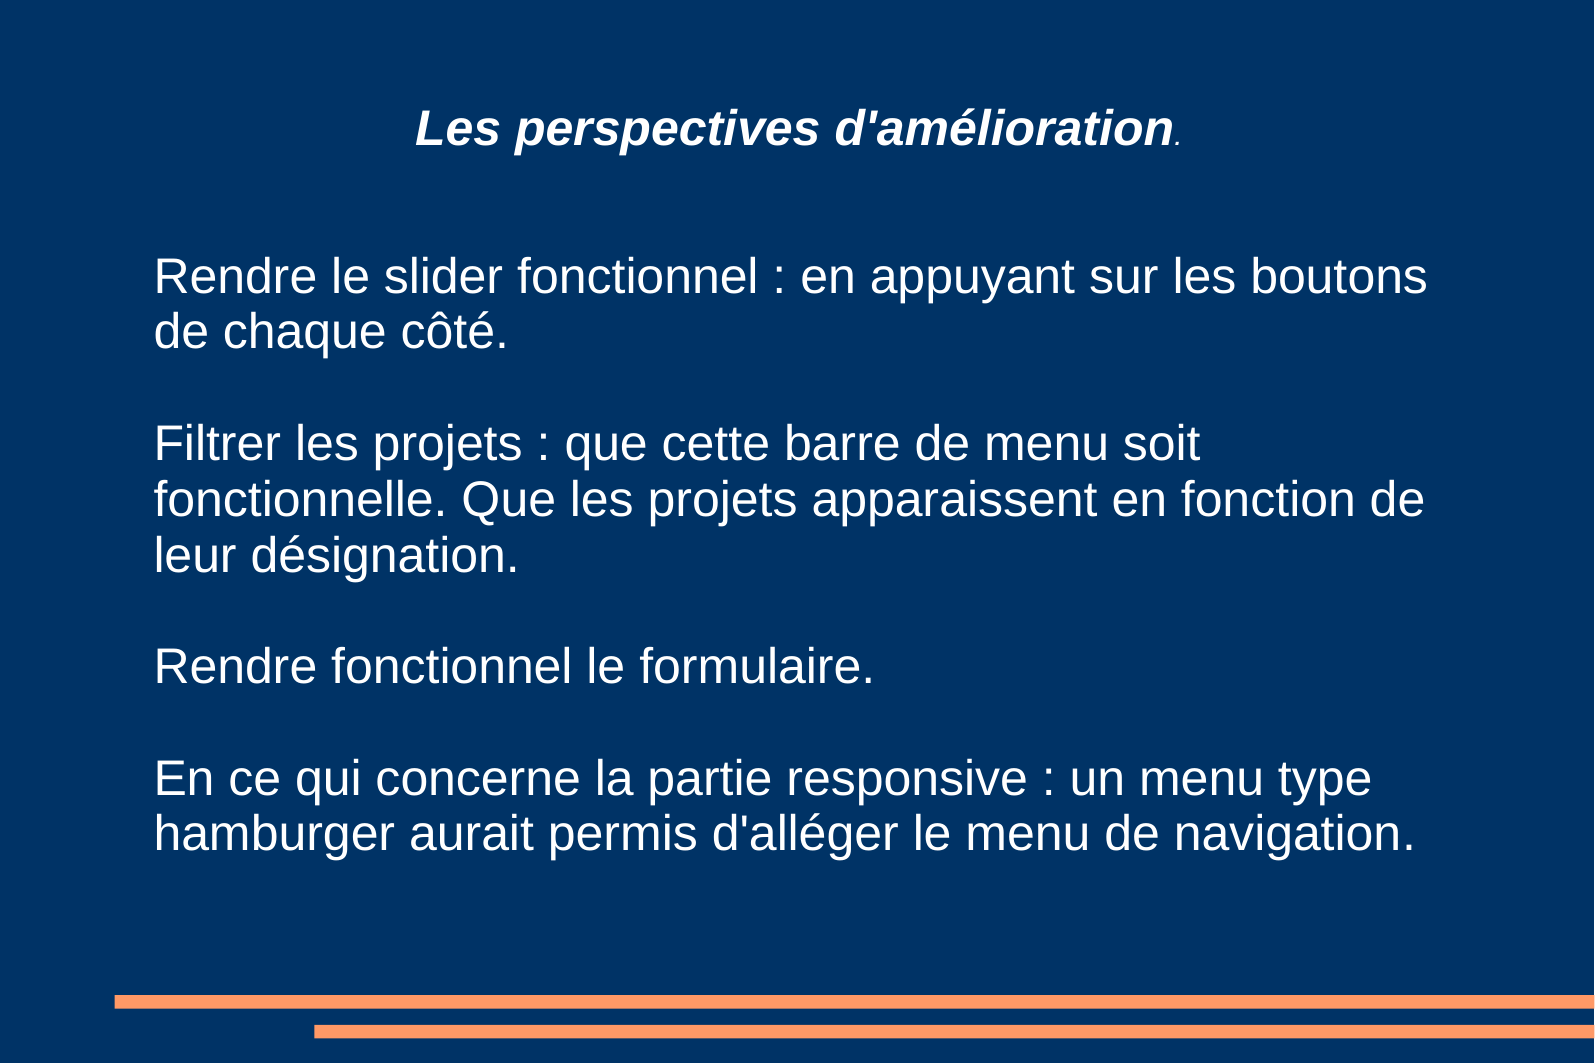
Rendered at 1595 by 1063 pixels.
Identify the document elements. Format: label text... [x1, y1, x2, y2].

text_box Rendre le slider fonctionnel : en appuyant sur les boutons de chaque côté. Filtrer les projets : que cette barre de menu soit fonctionnelle. Que les projets apparaissent en fonction de leur désignation. Rendre fonctionnel le formulaire. En ce qui concerne la partie responsive : un menu type hamburger aurait permis d'alléger le menu de navigation. [153, 248, 1465, 886]
title Les perspectives d'amélioration. [117, 39, 1479, 218]
